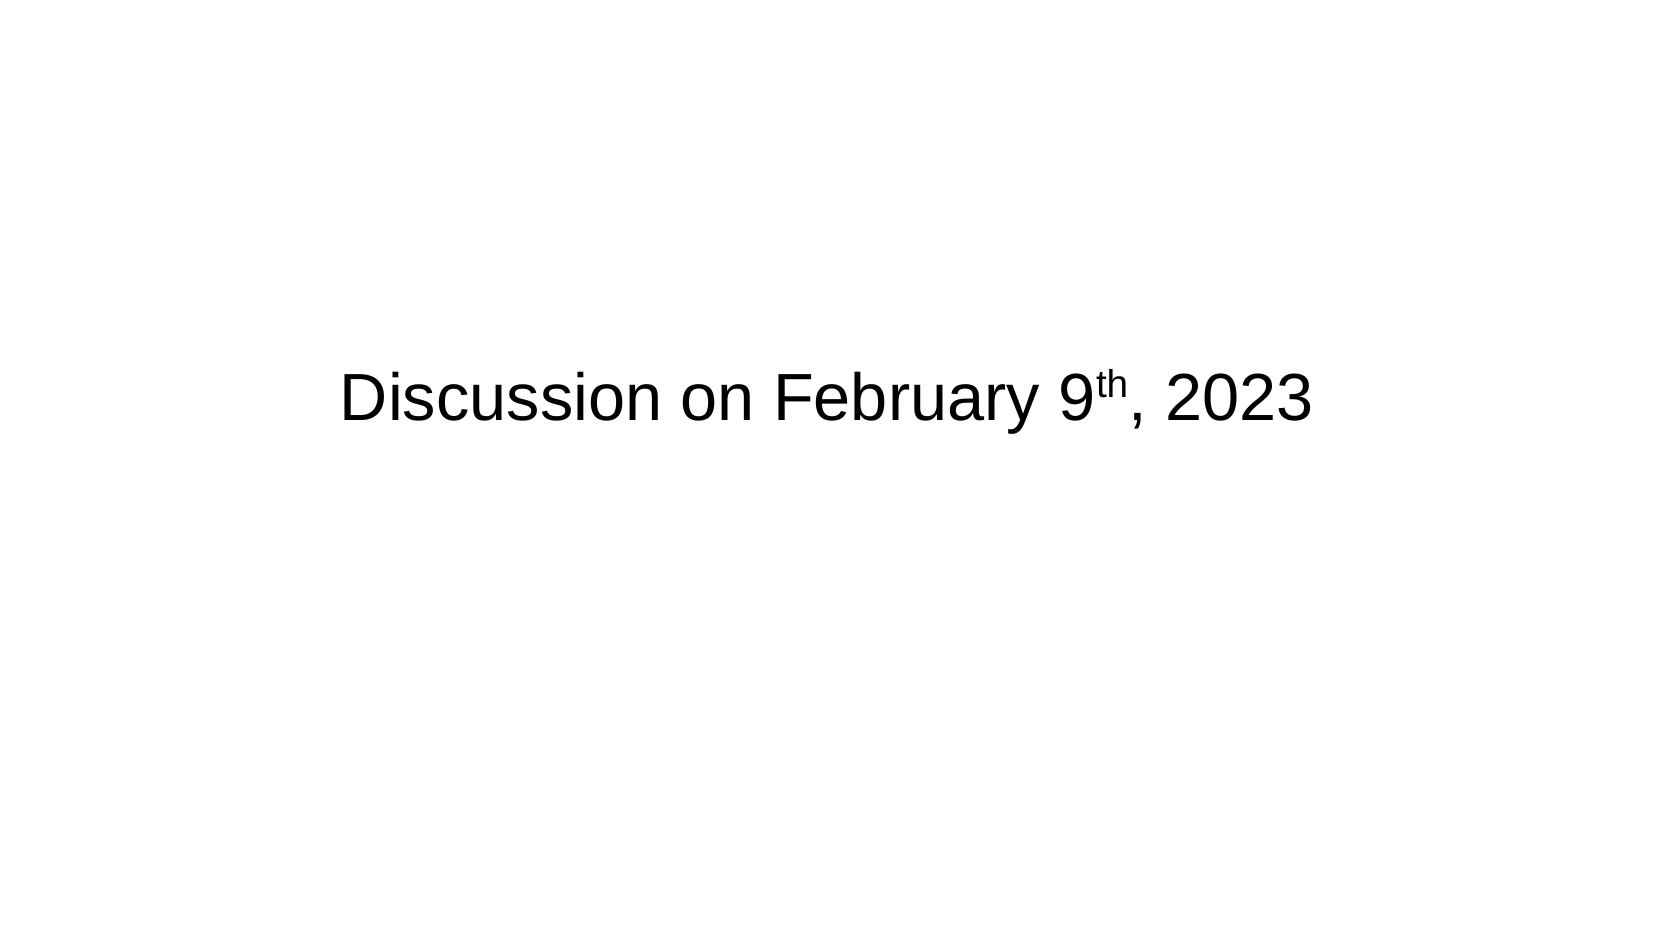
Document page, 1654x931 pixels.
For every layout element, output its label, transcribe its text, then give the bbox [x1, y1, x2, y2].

subtitle Discussion on February 9th, 2023 [82, 37, 1571, 757]
